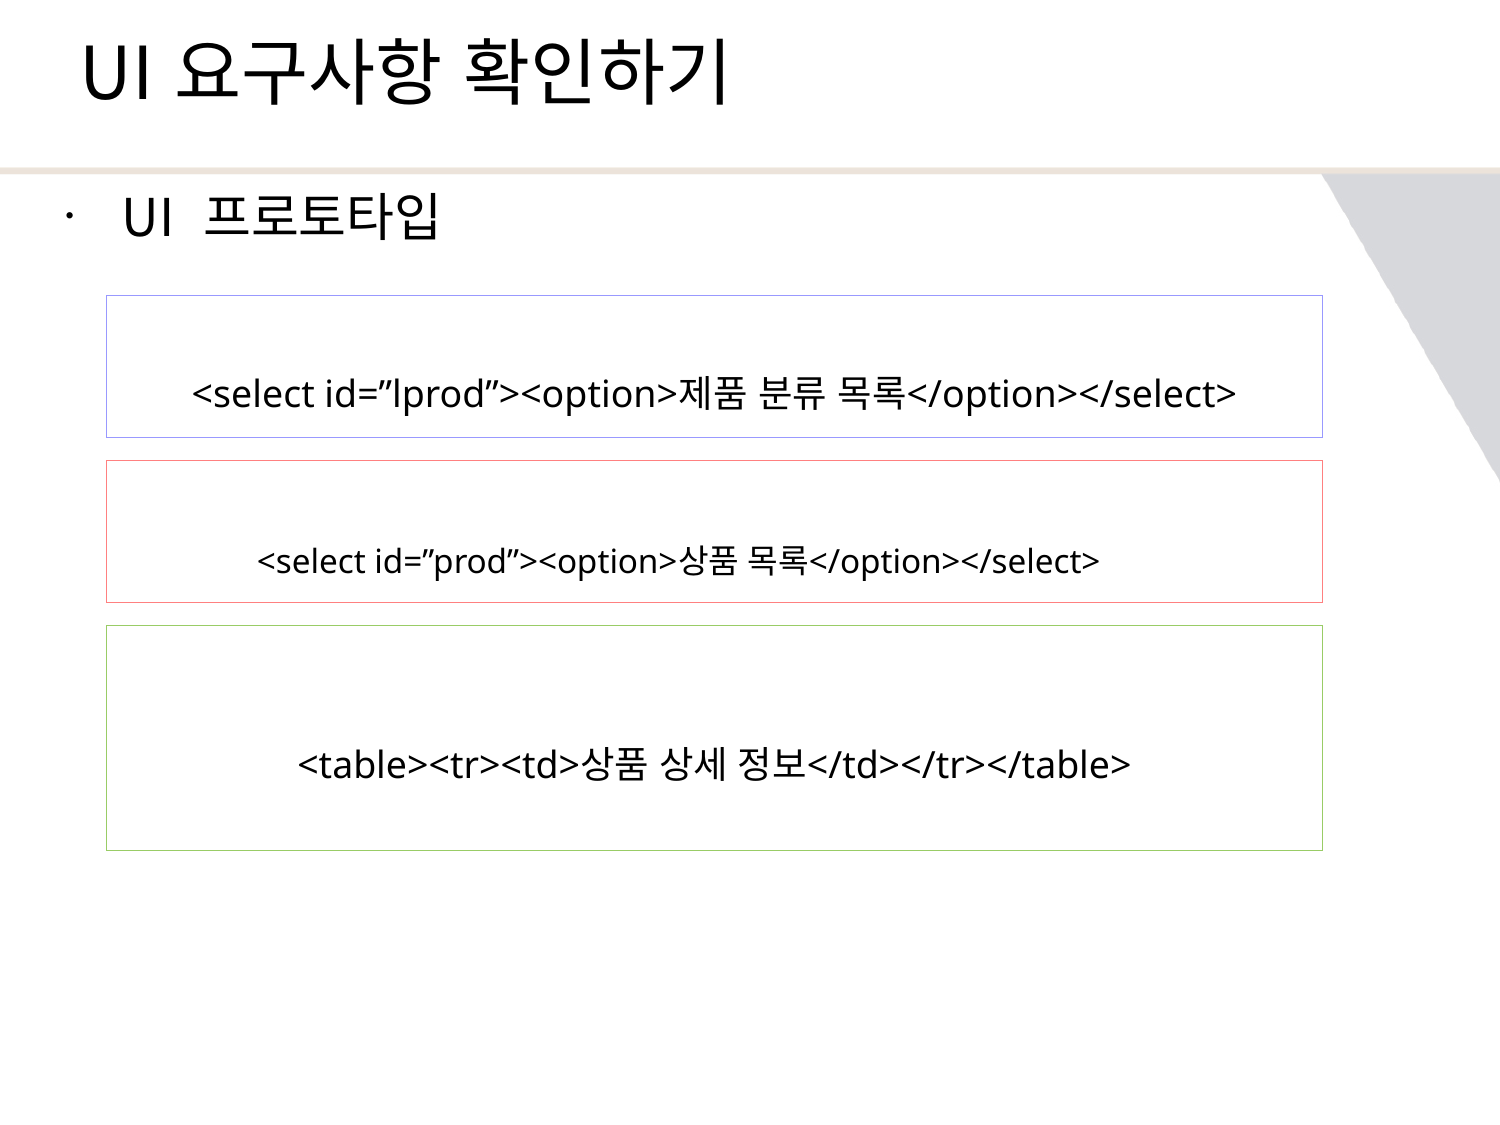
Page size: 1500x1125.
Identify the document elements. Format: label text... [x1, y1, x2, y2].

picture [0, 0, 1500, 1125]
text_box <select id=”prod”><option>상품 목록</option></select> [242, 484, 1157, 575]
text_box <table><tr><td>상품 상세 정보</td></tr></table> [106, 625, 1323, 851]
text_box [106, 460, 1323, 603]
list UI 프로토타입 [50, 177, 1441, 1114]
text_box <select id=”lprod”><option>제품 분류 목록</option></select> [106, 295, 1323, 438]
title UI 요구사항 확인하기 [64, 19, 1322, 150]
